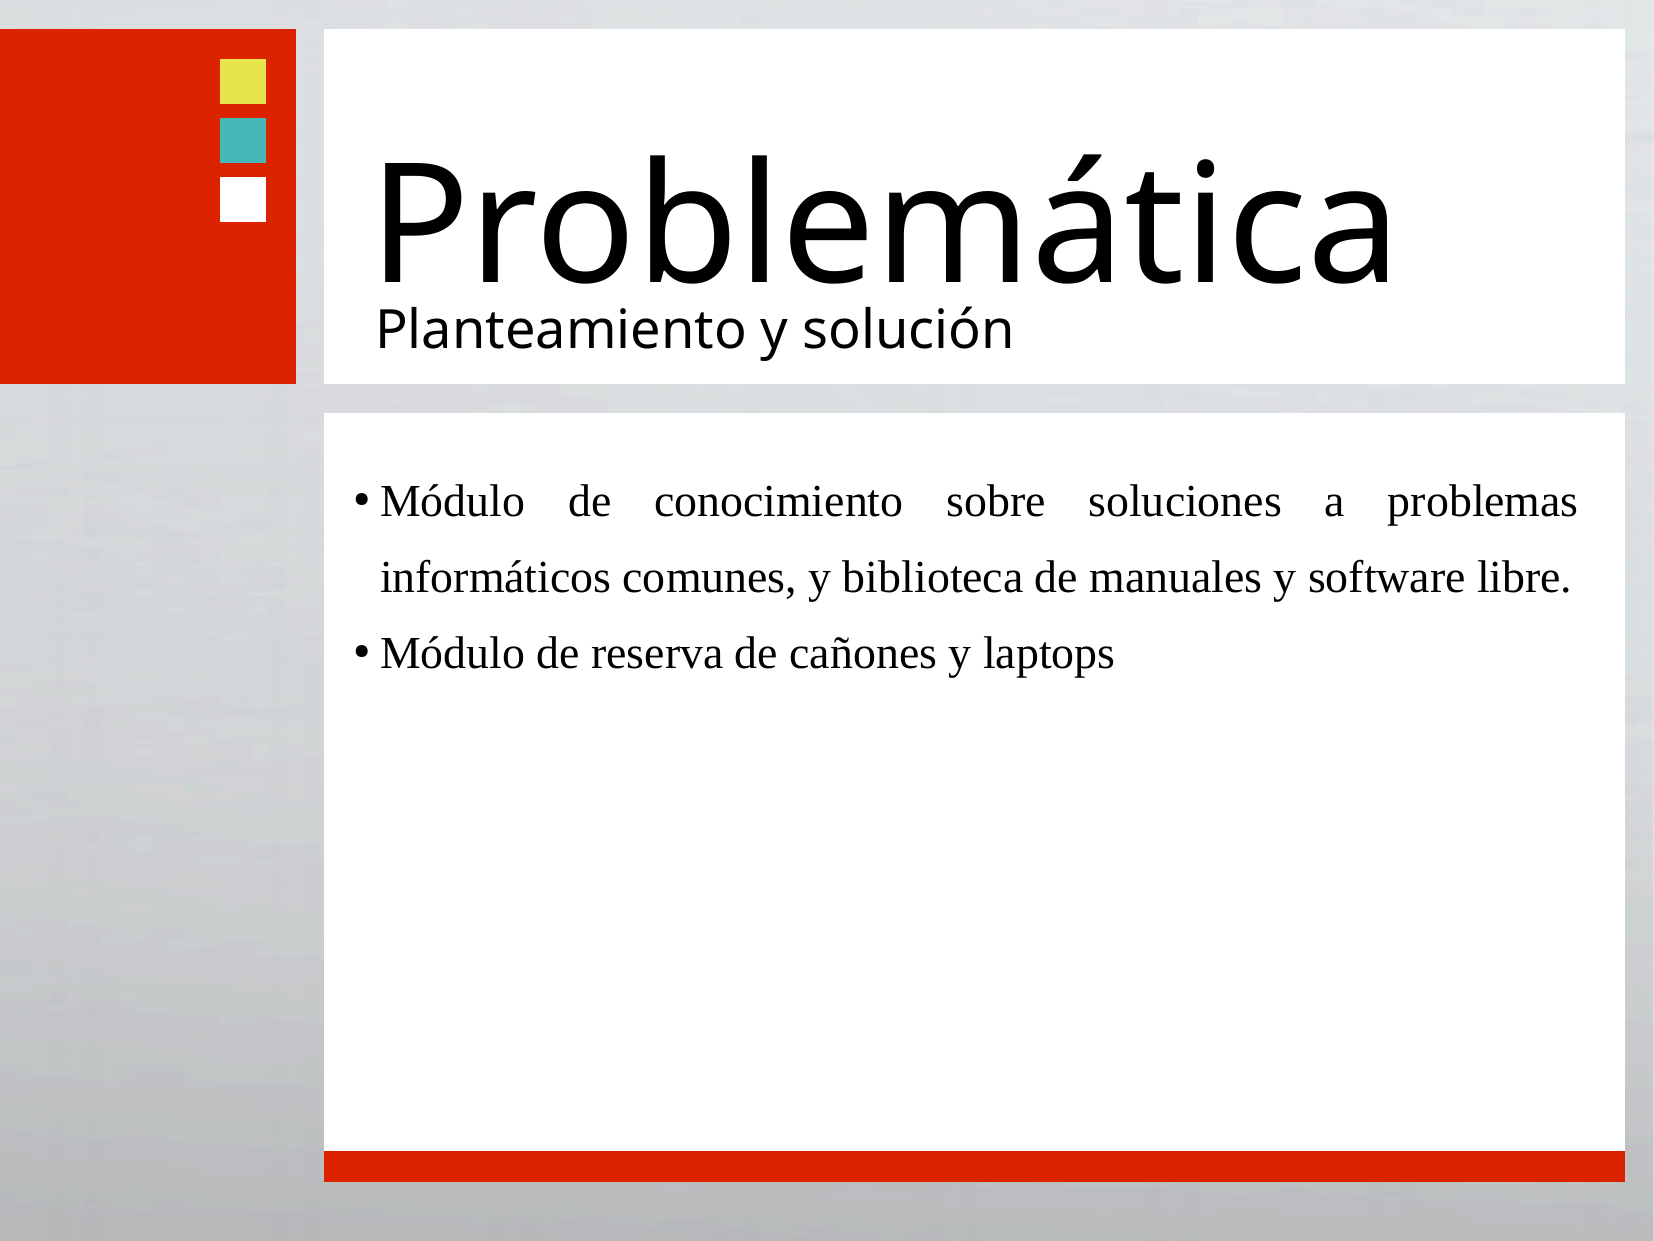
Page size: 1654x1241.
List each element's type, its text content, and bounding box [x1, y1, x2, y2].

picture [0, 0, 1654, 1241]
text_box Planteamiento y solución [360, 283, 994, 359]
text_box Módulo de conocimiento sobre soluciones a problemas informáticos comunes, y biblioteca de manuales y software libre. Módulo de reserva de cañones y laptops [338, 442, 1595, 1142]
text_box Problemática [354, 96, 1595, 301]
